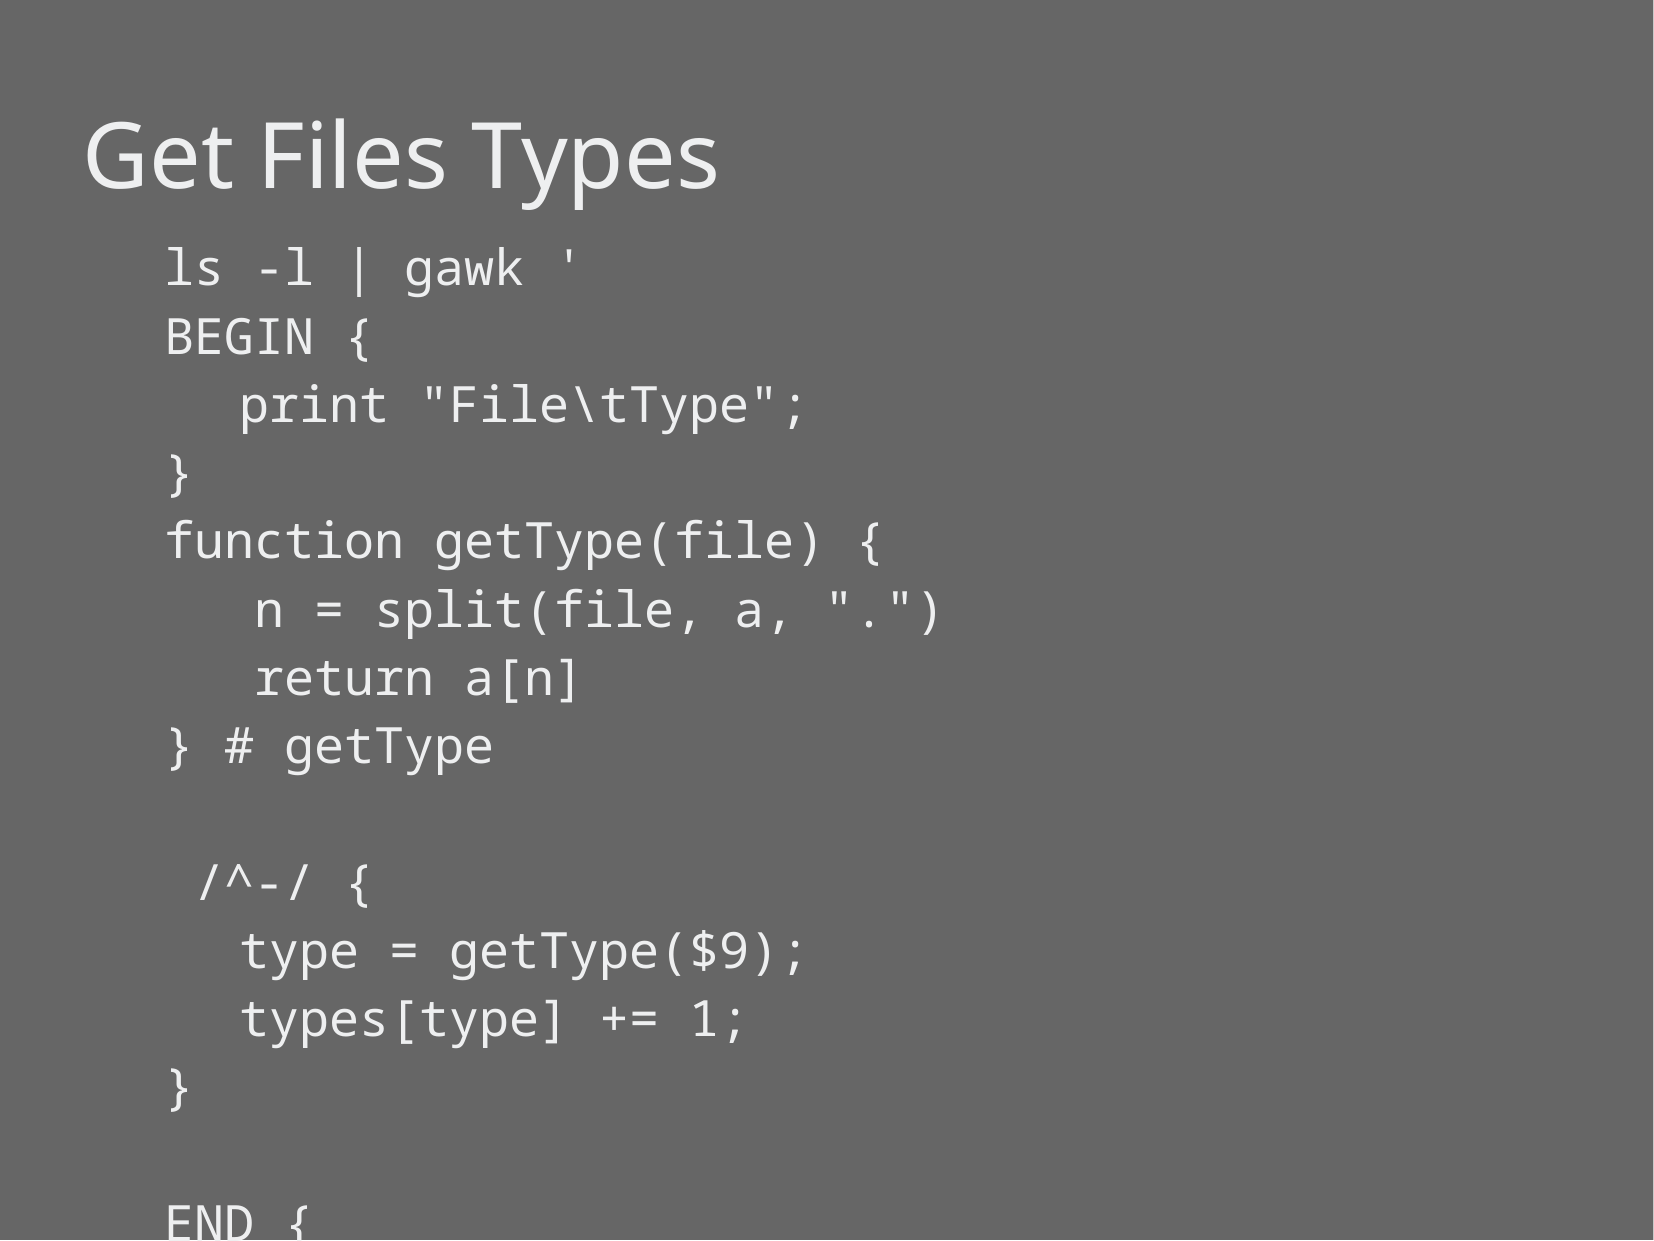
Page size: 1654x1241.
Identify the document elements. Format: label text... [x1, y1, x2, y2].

title Get Files Types [82, 49, 1571, 257]
text_box ls -l | gawk ' BEGIN { print "File\tType"; } function getType(file) { n = split(file, a, ".") return a[n] } # getType /^-/ { type = getType($9); types[type] += 1; } END { for (t in types) { printf("%s\t%d\n", t,types[t]); } print " - DONE -" } [150, 225, 1313, 1241]
